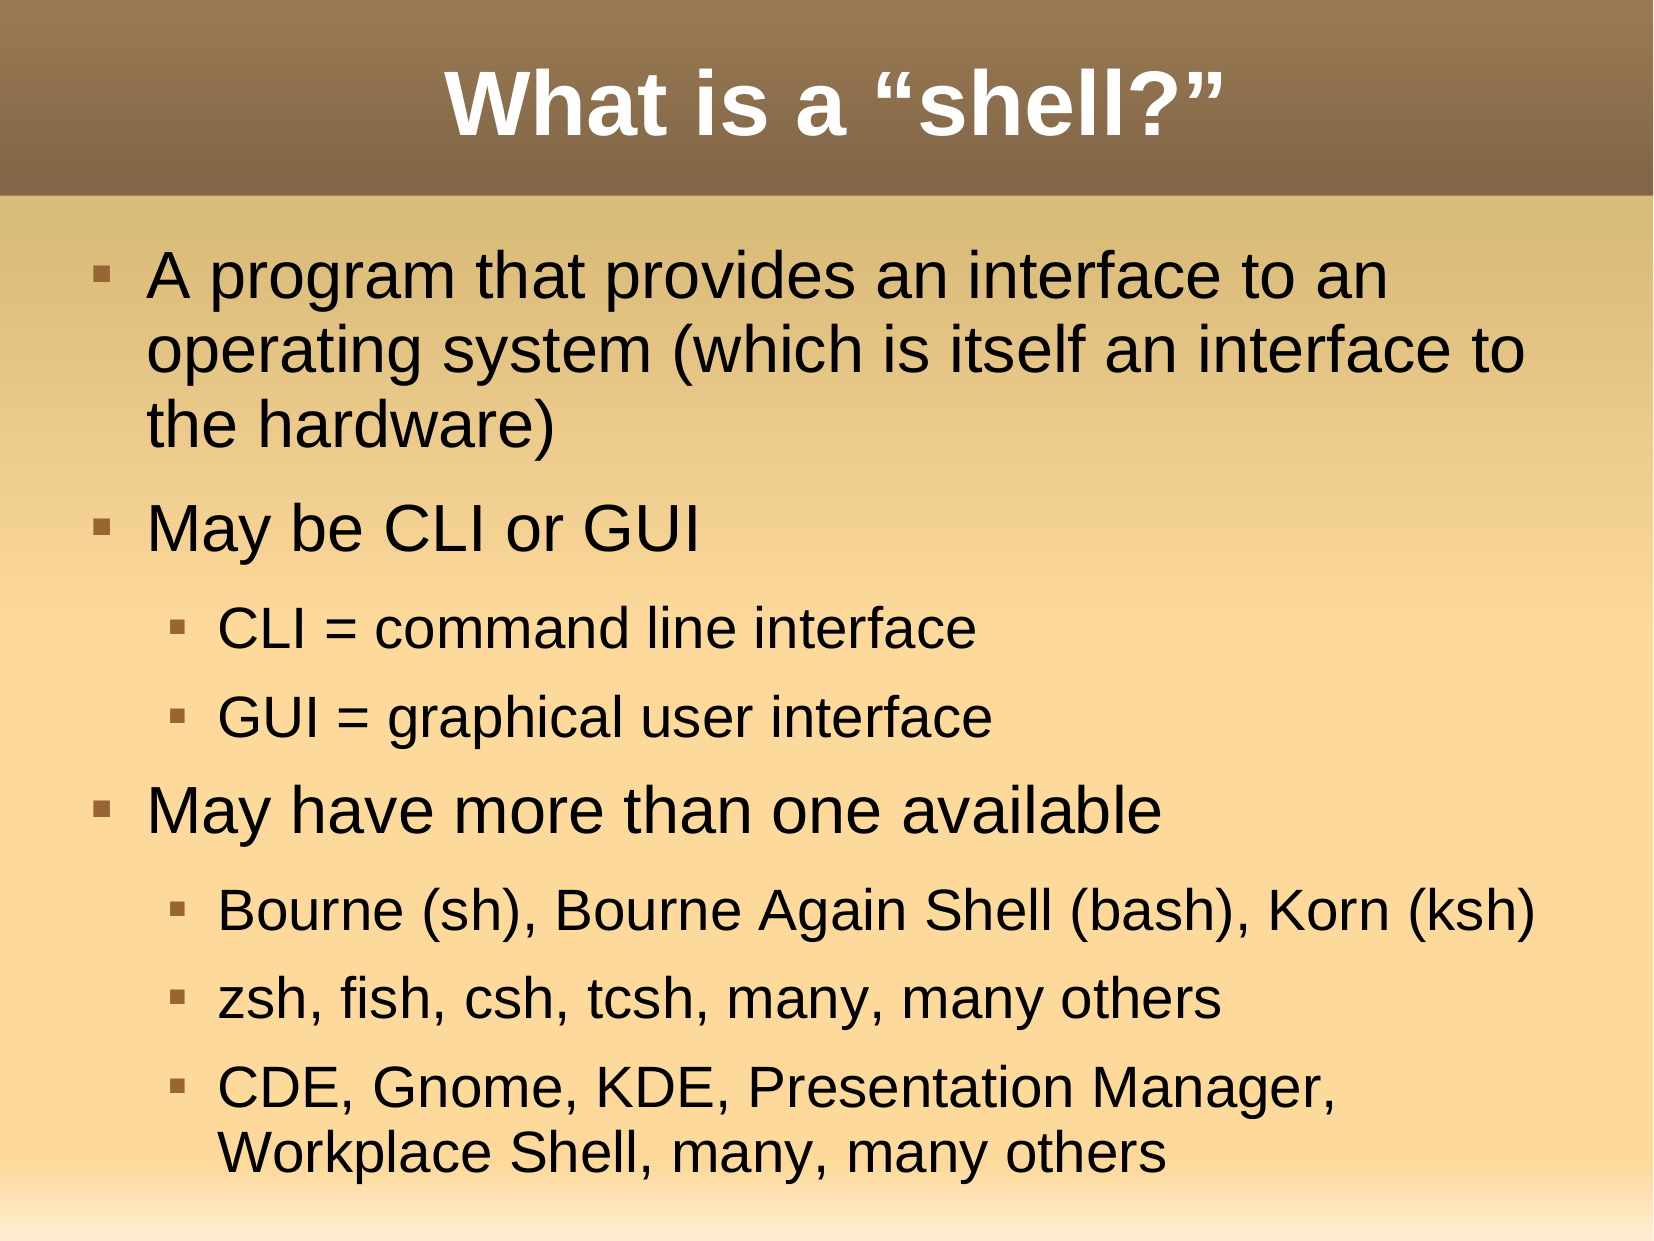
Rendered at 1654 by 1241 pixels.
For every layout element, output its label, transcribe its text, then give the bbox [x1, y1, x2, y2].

title What is a “shell?” [76, 0, 1565, 208]
picture [0, 0, 1654, 1241]
list A program that provides an interface to an operating system (which is itself an interface to the hardware) May be CLI or GUI CLI = command line interface GUI = graphical user interface May have more than one available Bourne (sh), Bourne Again Shell (bash), Korn (ksh) zsh, fish, csh, tcsh, many, many others CDE, Gnome, KDE, Presentation Manager, Workplace Shell, many, many others [75, 237, 1564, 1185]
